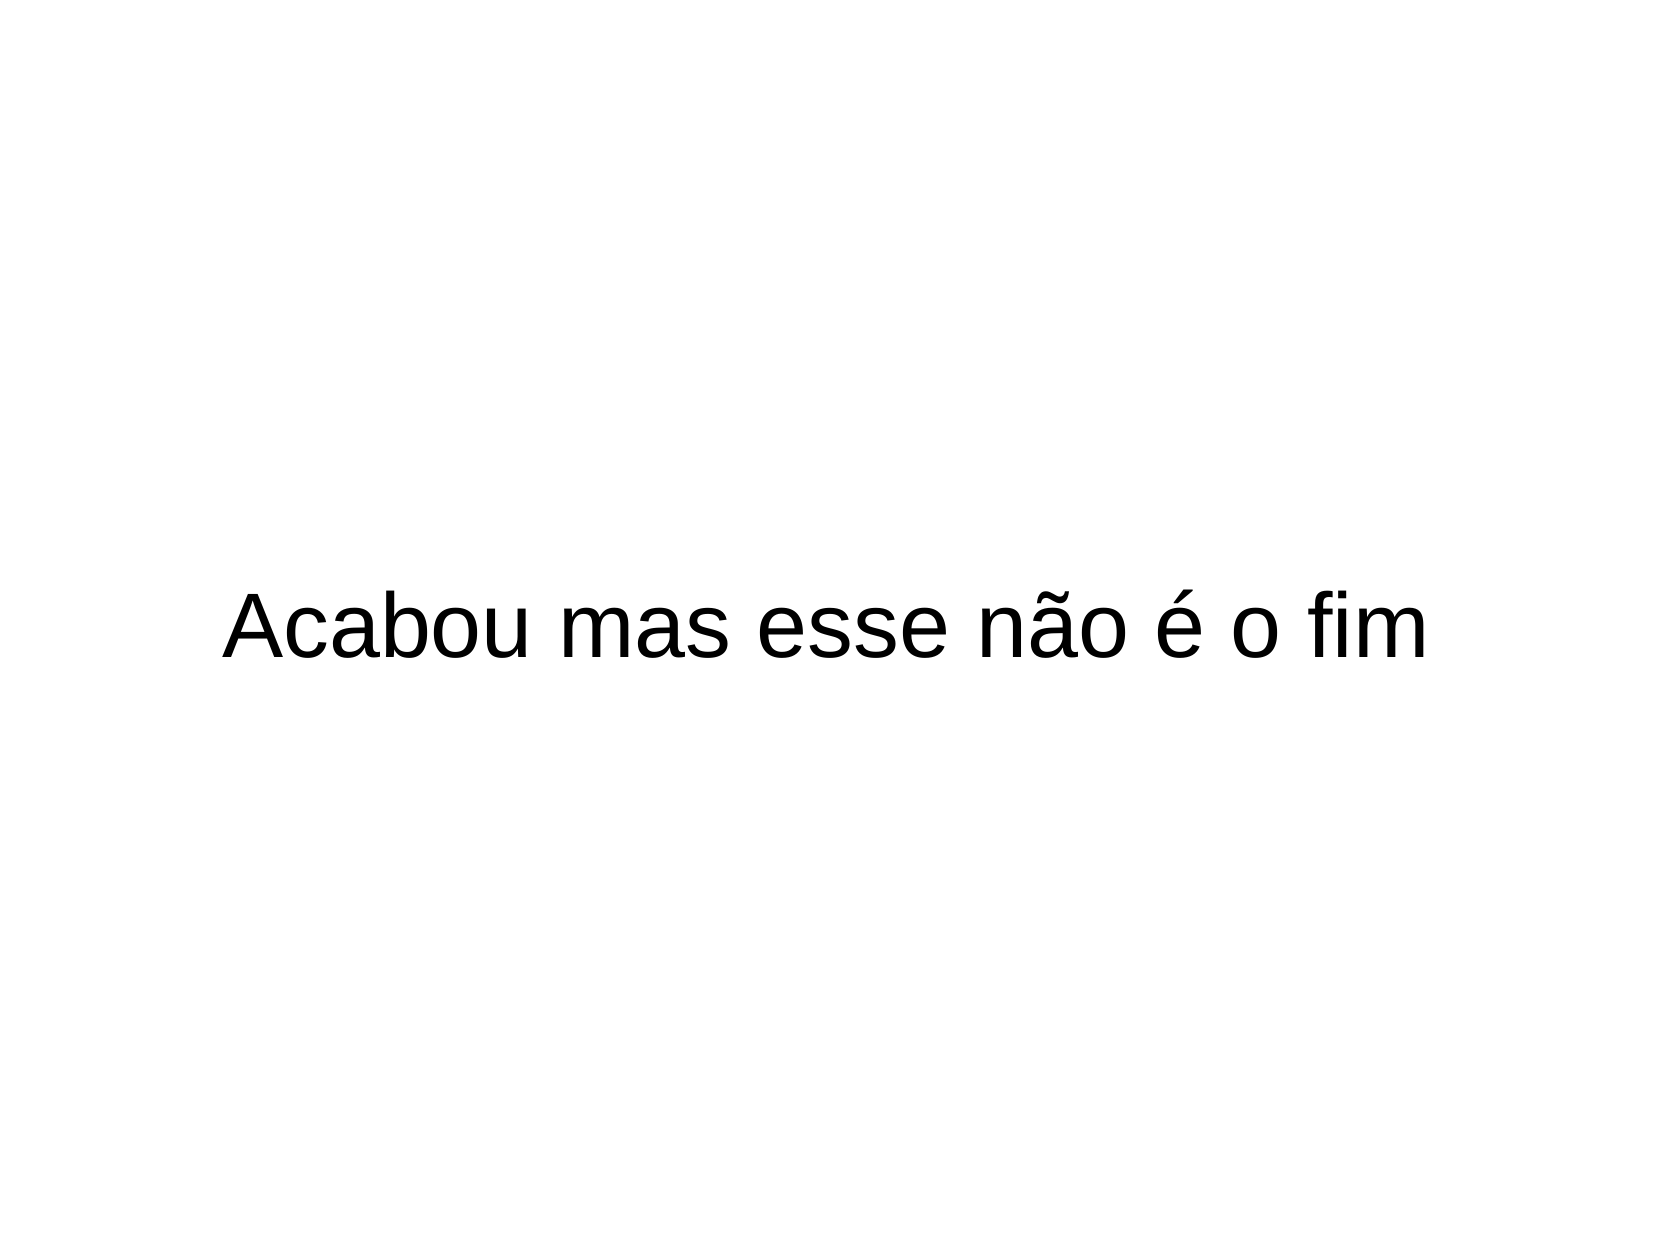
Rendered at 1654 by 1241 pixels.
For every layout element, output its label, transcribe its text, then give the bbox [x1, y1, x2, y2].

title Acabou mas esse não é o fim [82, 521, 1571, 729]
